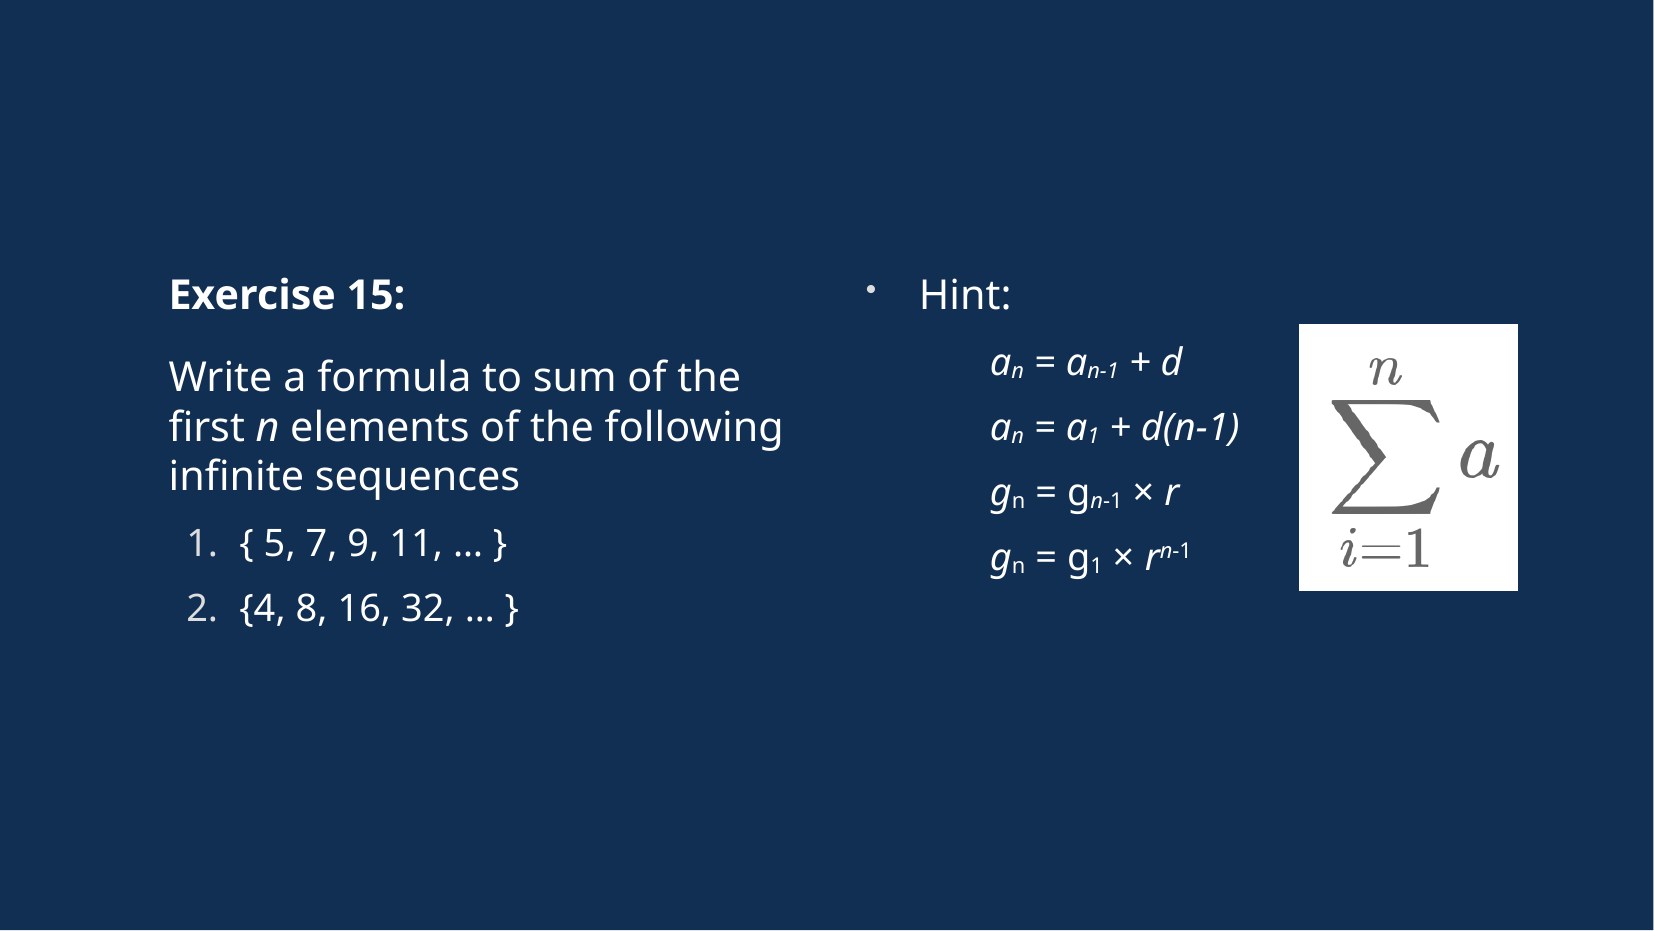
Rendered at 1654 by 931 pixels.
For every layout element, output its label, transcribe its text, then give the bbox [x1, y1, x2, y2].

picture [1299, 324, 1518, 591]
list Hint: an = an-1 + d an = a1 + d(n-1) gn = gn-1 × r gn = g1 × rn-1 [848, 268, 1563, 806]
list Exercise 15: Write a formula to sum of the first n elements of the following infinite sequences { 5, 7, 9, 11, … } {4, 8, 16, 32, … } [97, 268, 813, 806]
